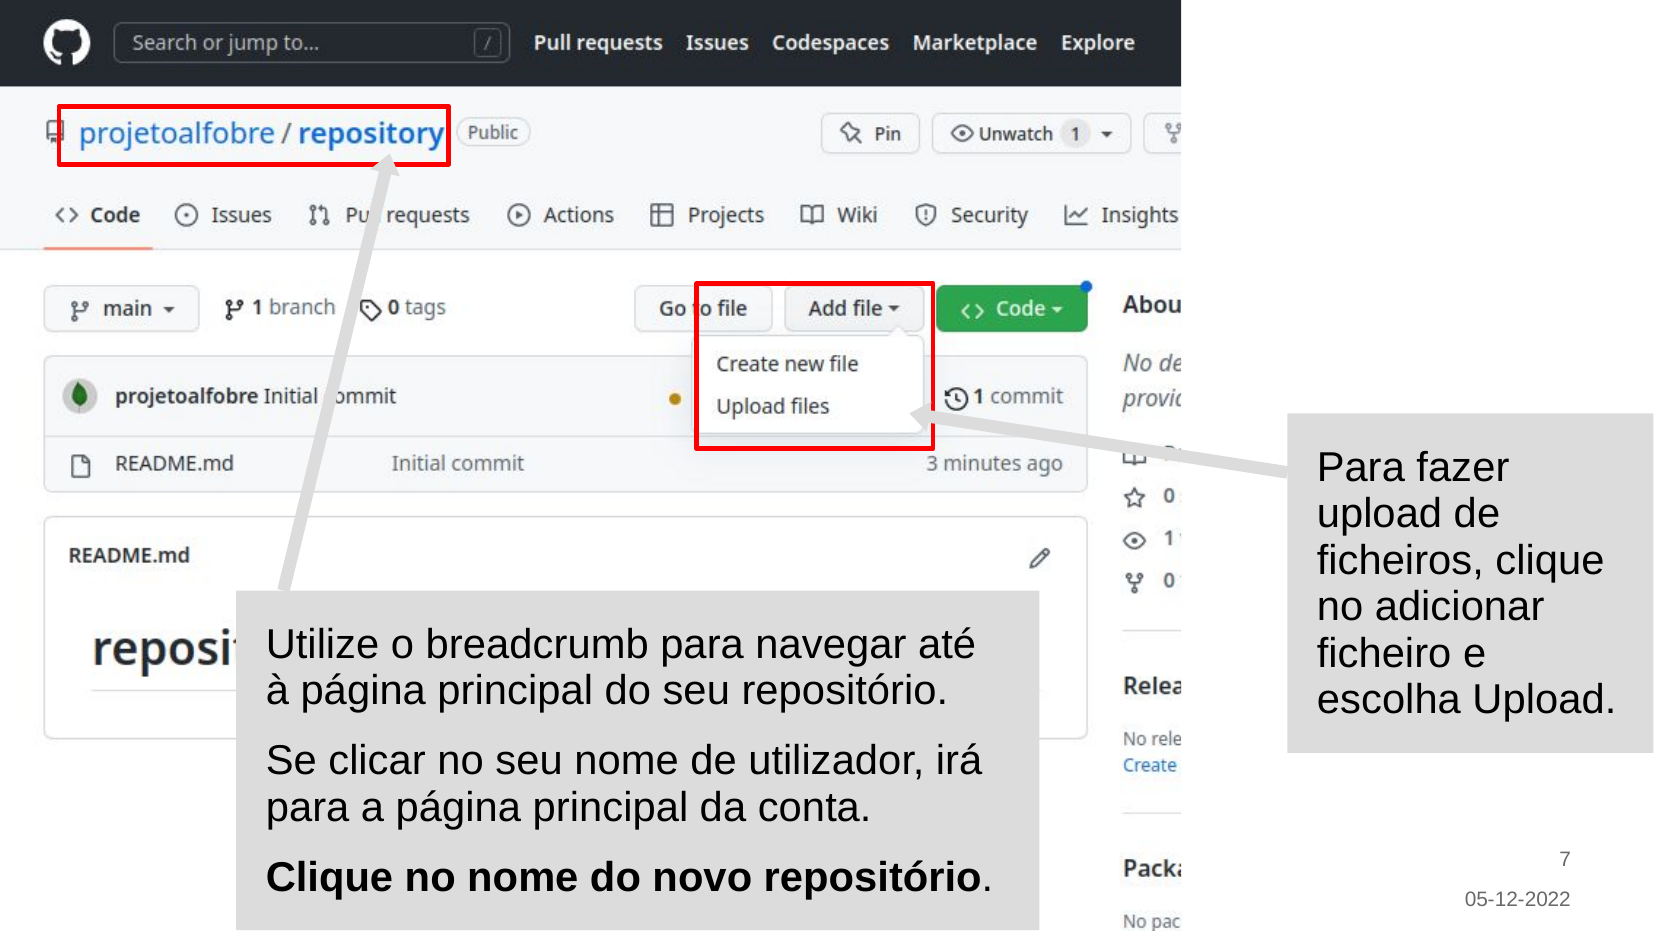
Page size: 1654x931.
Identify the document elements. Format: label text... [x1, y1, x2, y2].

list Utilize o breadcrumb para navegar até à página principal do seu repositório. Se clicar no seu nome de utilizador, irá para a página principal da conta. Clique no nome do novo repositório. [236, 590, 1040, 931]
list Para fazer upload de ficheiros, clique no adicionar ficheiro e escolha Upload. [1287, 413, 1654, 753]
picture [699, 286, 931, 446]
picture [0, 0, 1182, 931]
picture [61, 109, 446, 162]
